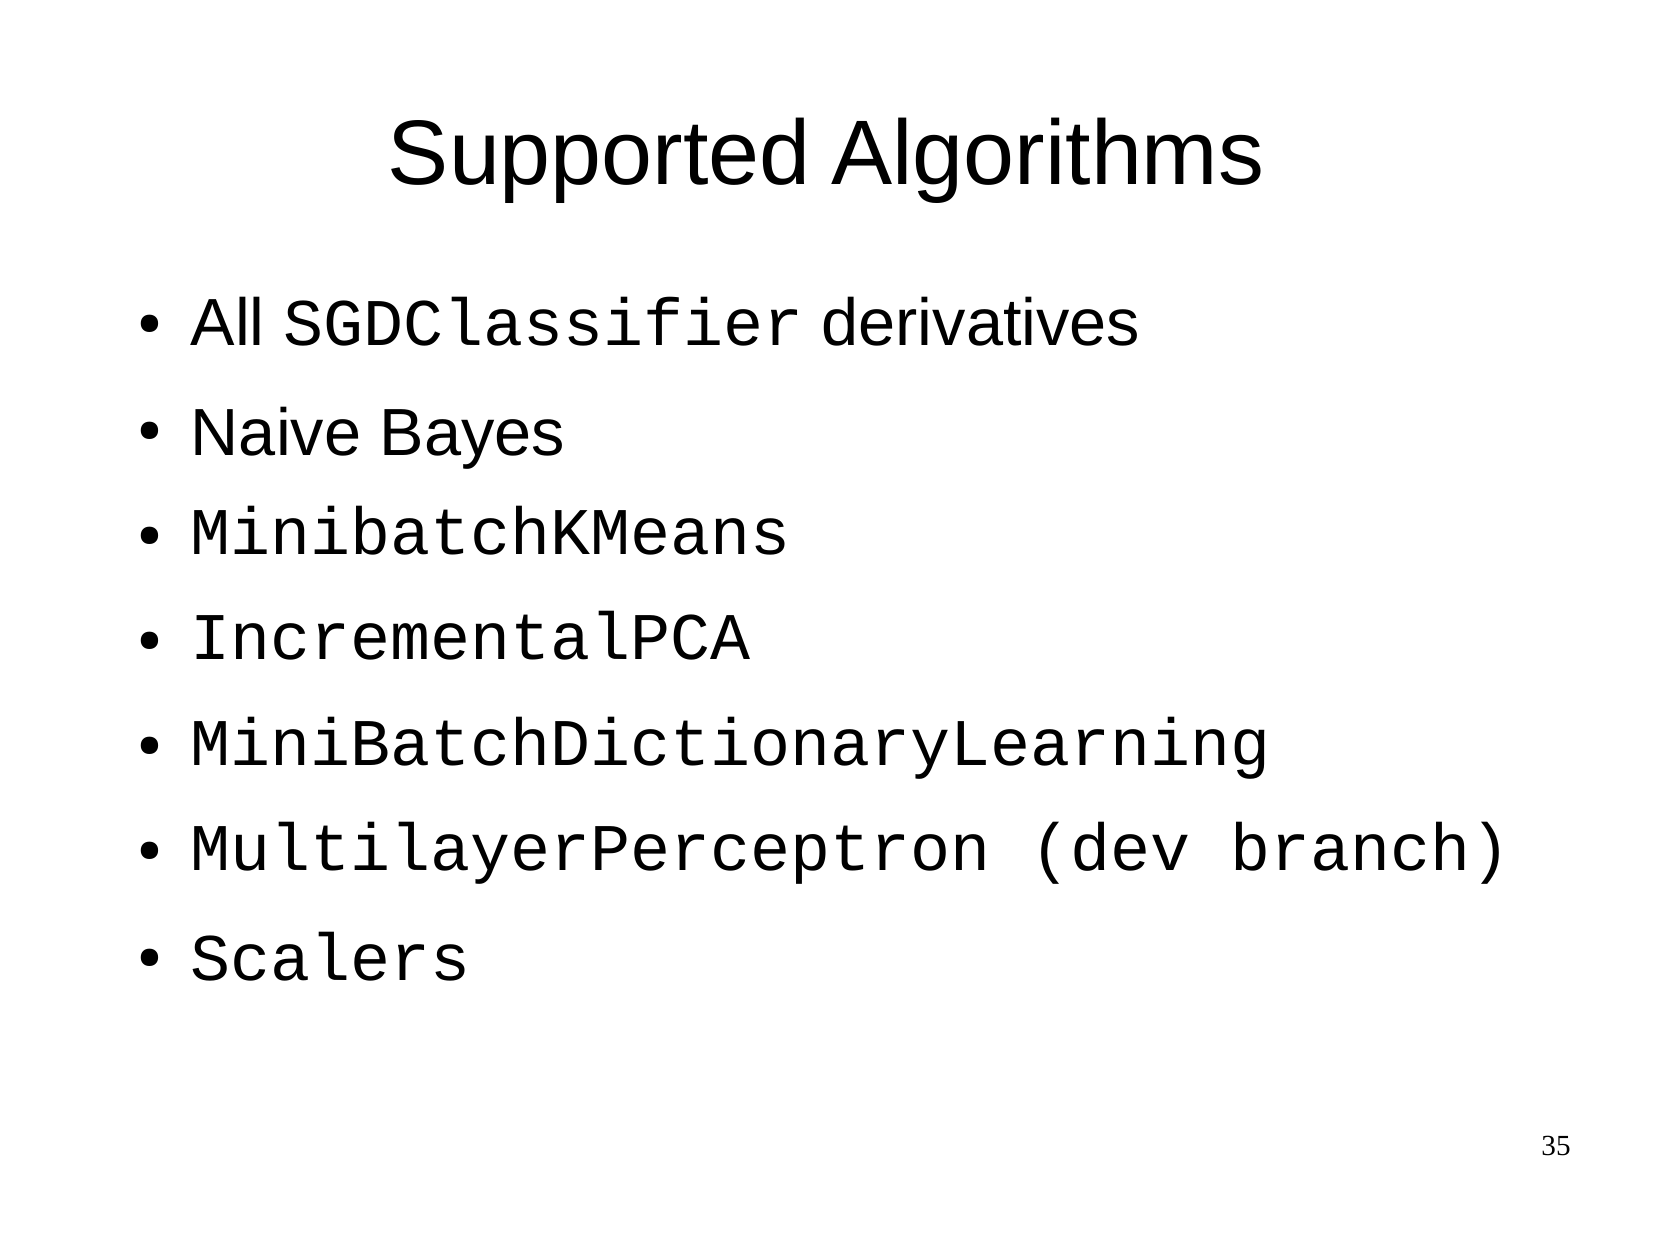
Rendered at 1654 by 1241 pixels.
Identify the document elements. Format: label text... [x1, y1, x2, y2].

title Supported Algorithms [82, 49, 1571, 257]
list All SGDClassifier derivatives Naive Bayes MinibatchKMeans IncrementalPCA MiniBatchDictionaryLearning MultilayerPerceptron (dev branch) Scalers [120, 285, 1576, 1051]
